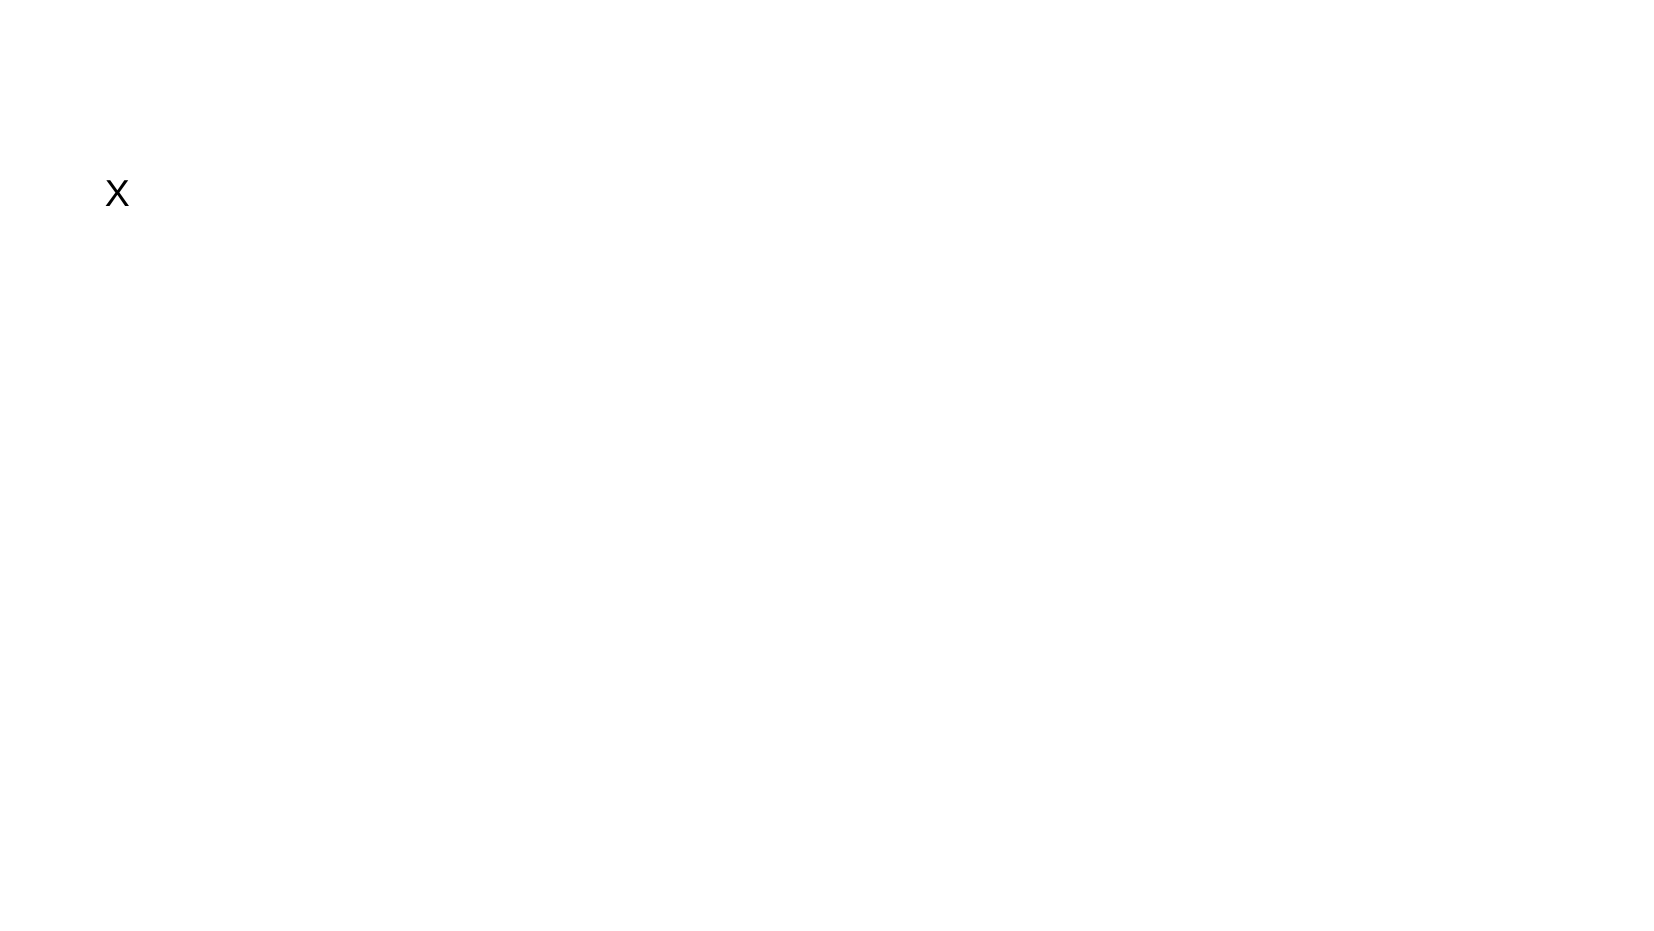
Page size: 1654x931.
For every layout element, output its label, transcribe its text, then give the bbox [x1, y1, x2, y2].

text_box X [90, 165, 1512, 856]
